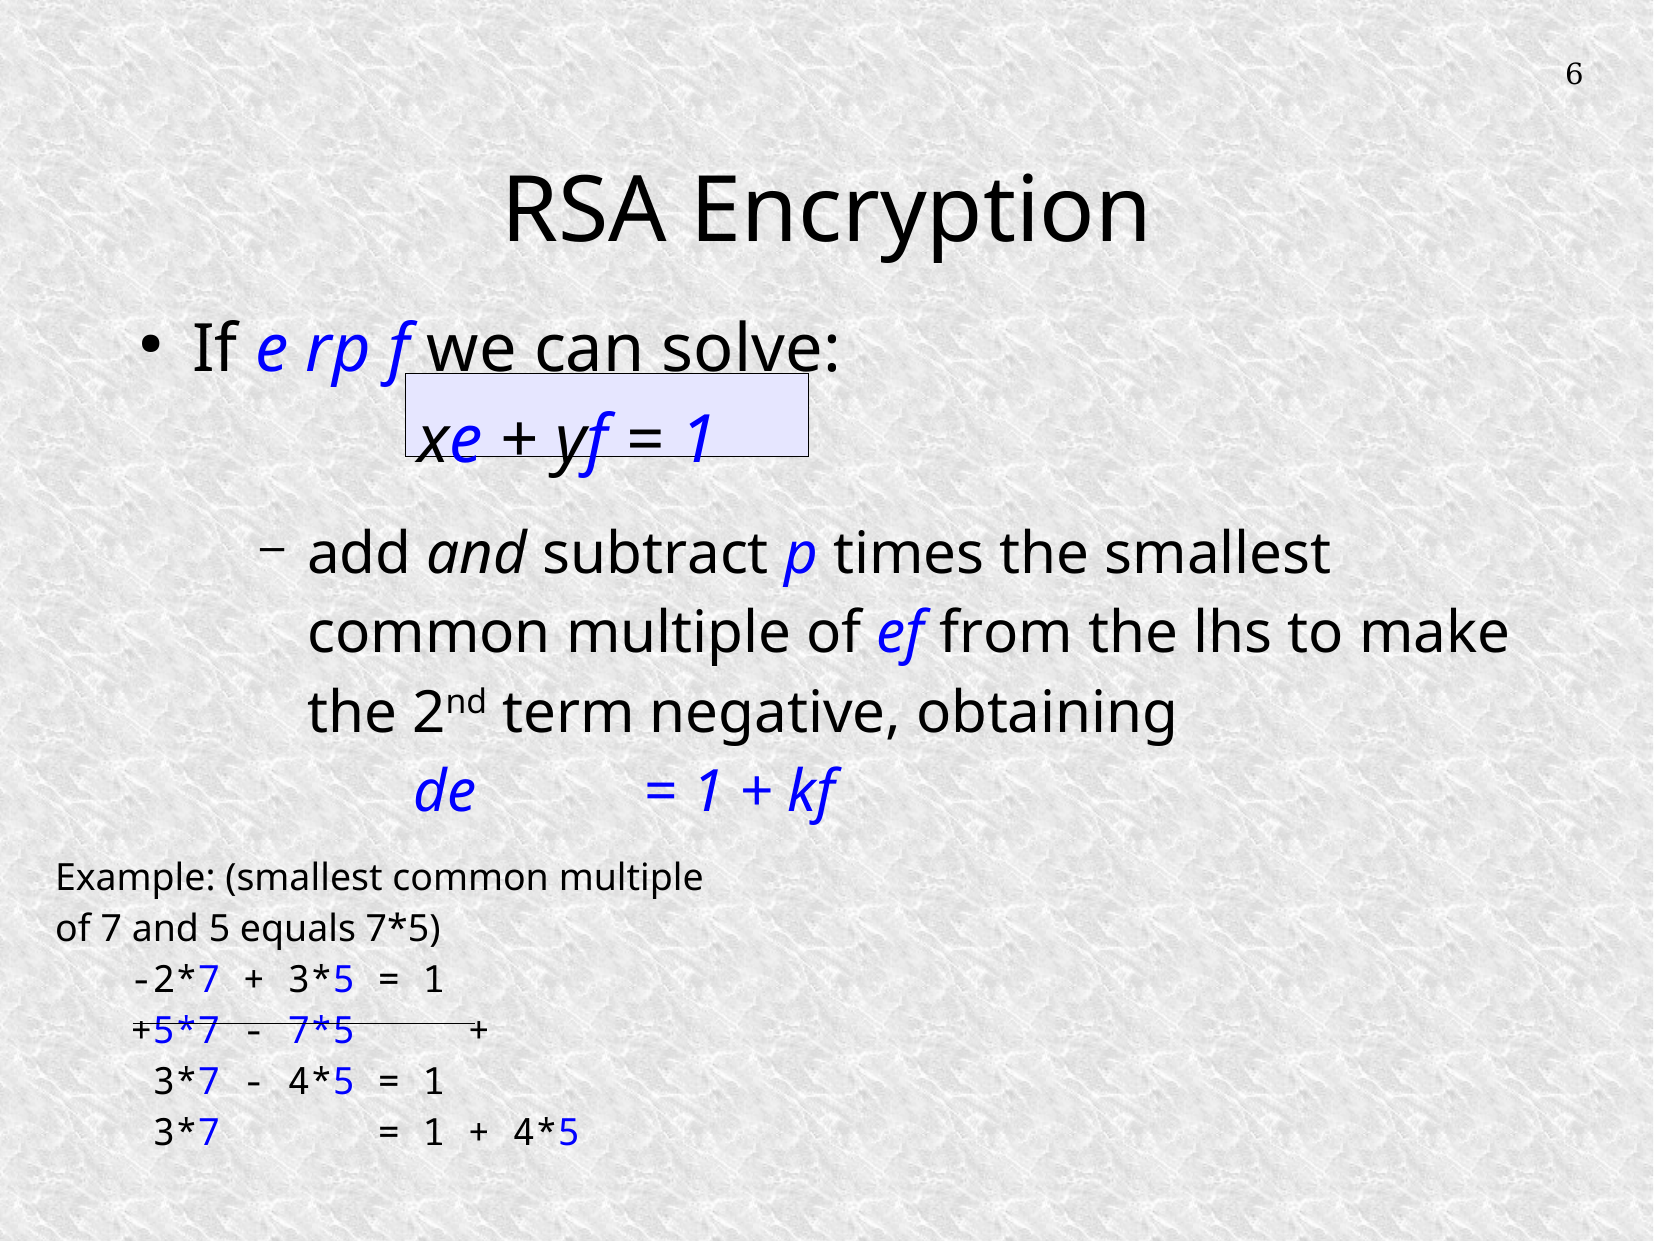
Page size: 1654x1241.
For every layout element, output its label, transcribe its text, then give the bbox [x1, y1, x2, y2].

title RSA Encryption [121, 102, 1533, 300]
text_box Example: (smallest common multiple of 7 and 5 equals 7*5) -2*7 + 3*5 = 1 +5*7 - 7*5 + 3*7 - 4*5 = 1 3*7 = 1 + 4*5 [55, 850, 756, 1119]
picture [0, 0, 1654, 1241]
list If e rp f we can solve: xe + yf = 1 add and subtract p times the smallest common multiple of ef from the lhs to make the 2nd term negative, obtaining de = 1 + kf [121, 300, 1589, 974]
